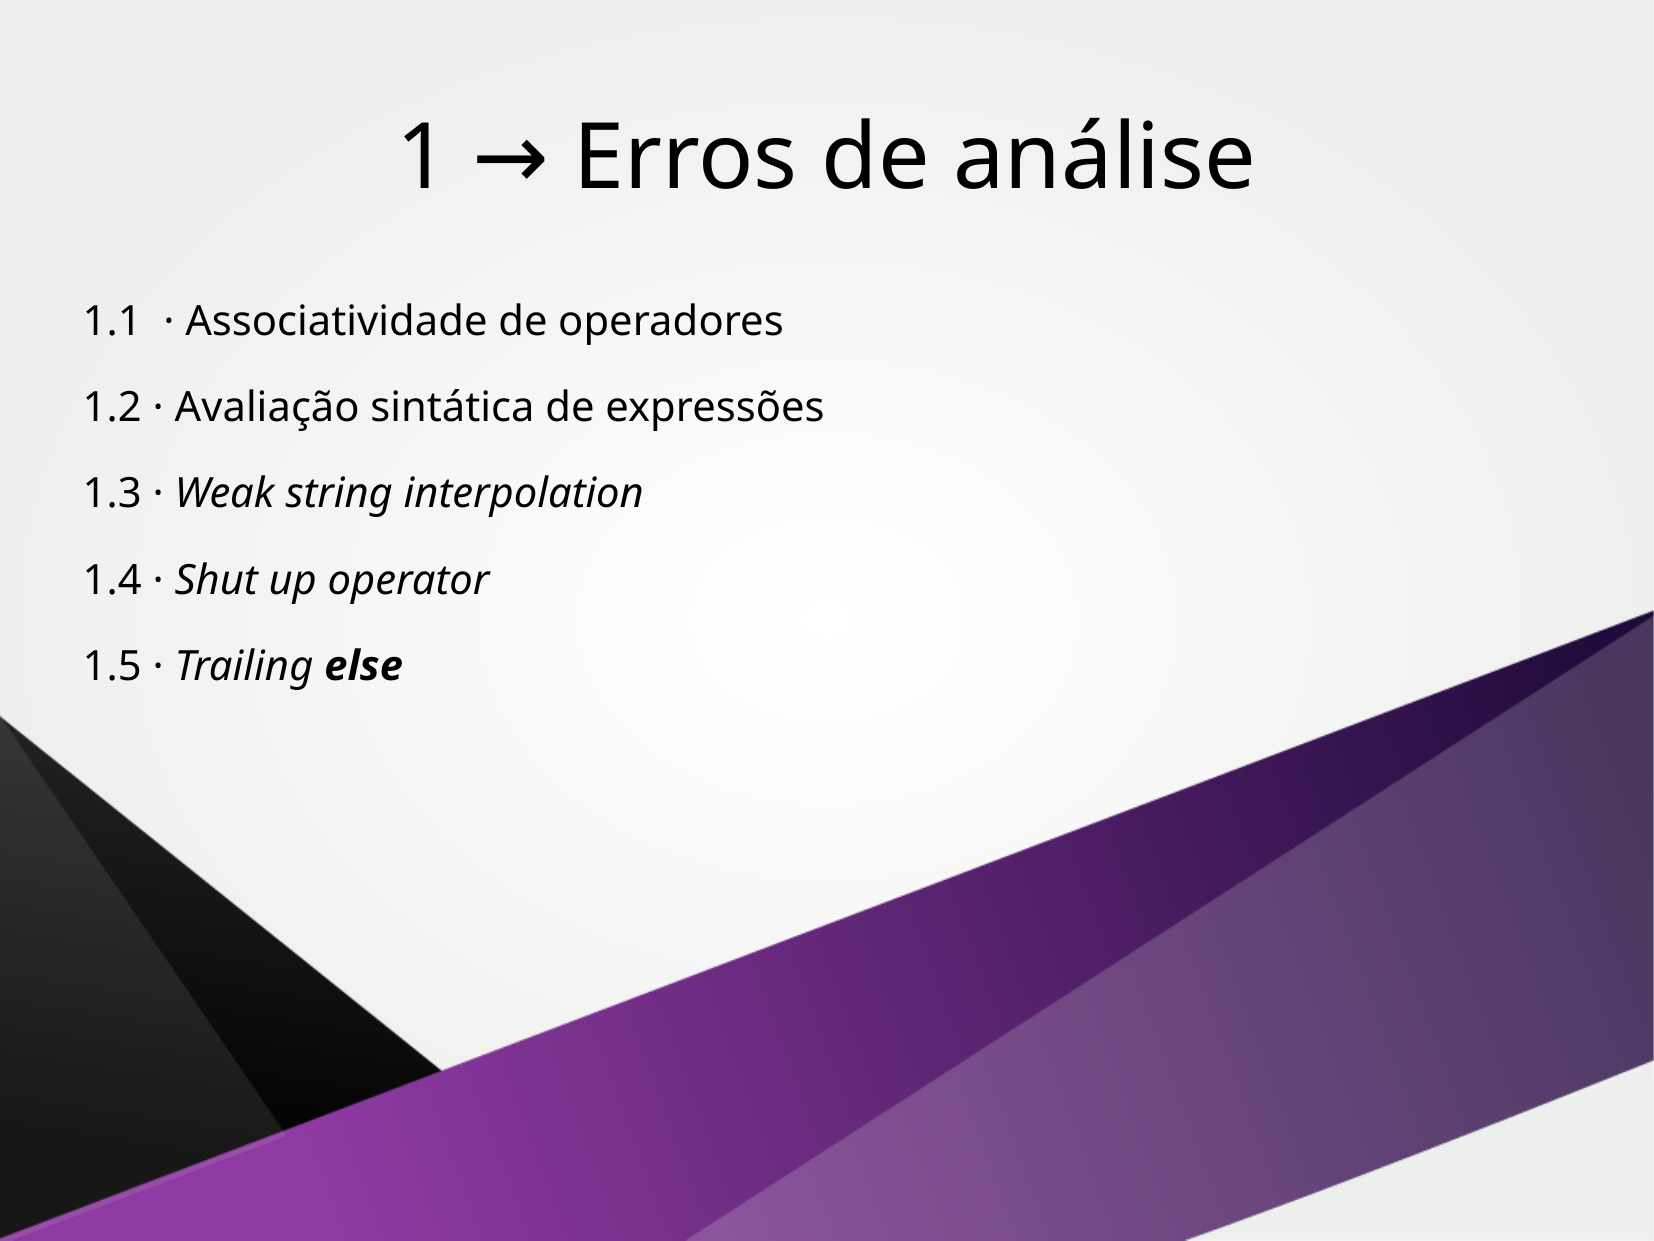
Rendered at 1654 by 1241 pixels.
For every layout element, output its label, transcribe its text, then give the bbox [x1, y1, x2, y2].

title 1 → Erros de análise [82, 49, 1571, 257]
list 1.1 · Associatividade de operadores 1.2 · Avaliação sintática de expressões 1.3 · Weak string interpolation 1.4 · Shut up operator 1.5 · Trailing else [82, 290, 1571, 1010]
picture [0, 0, 1654, 1241]
